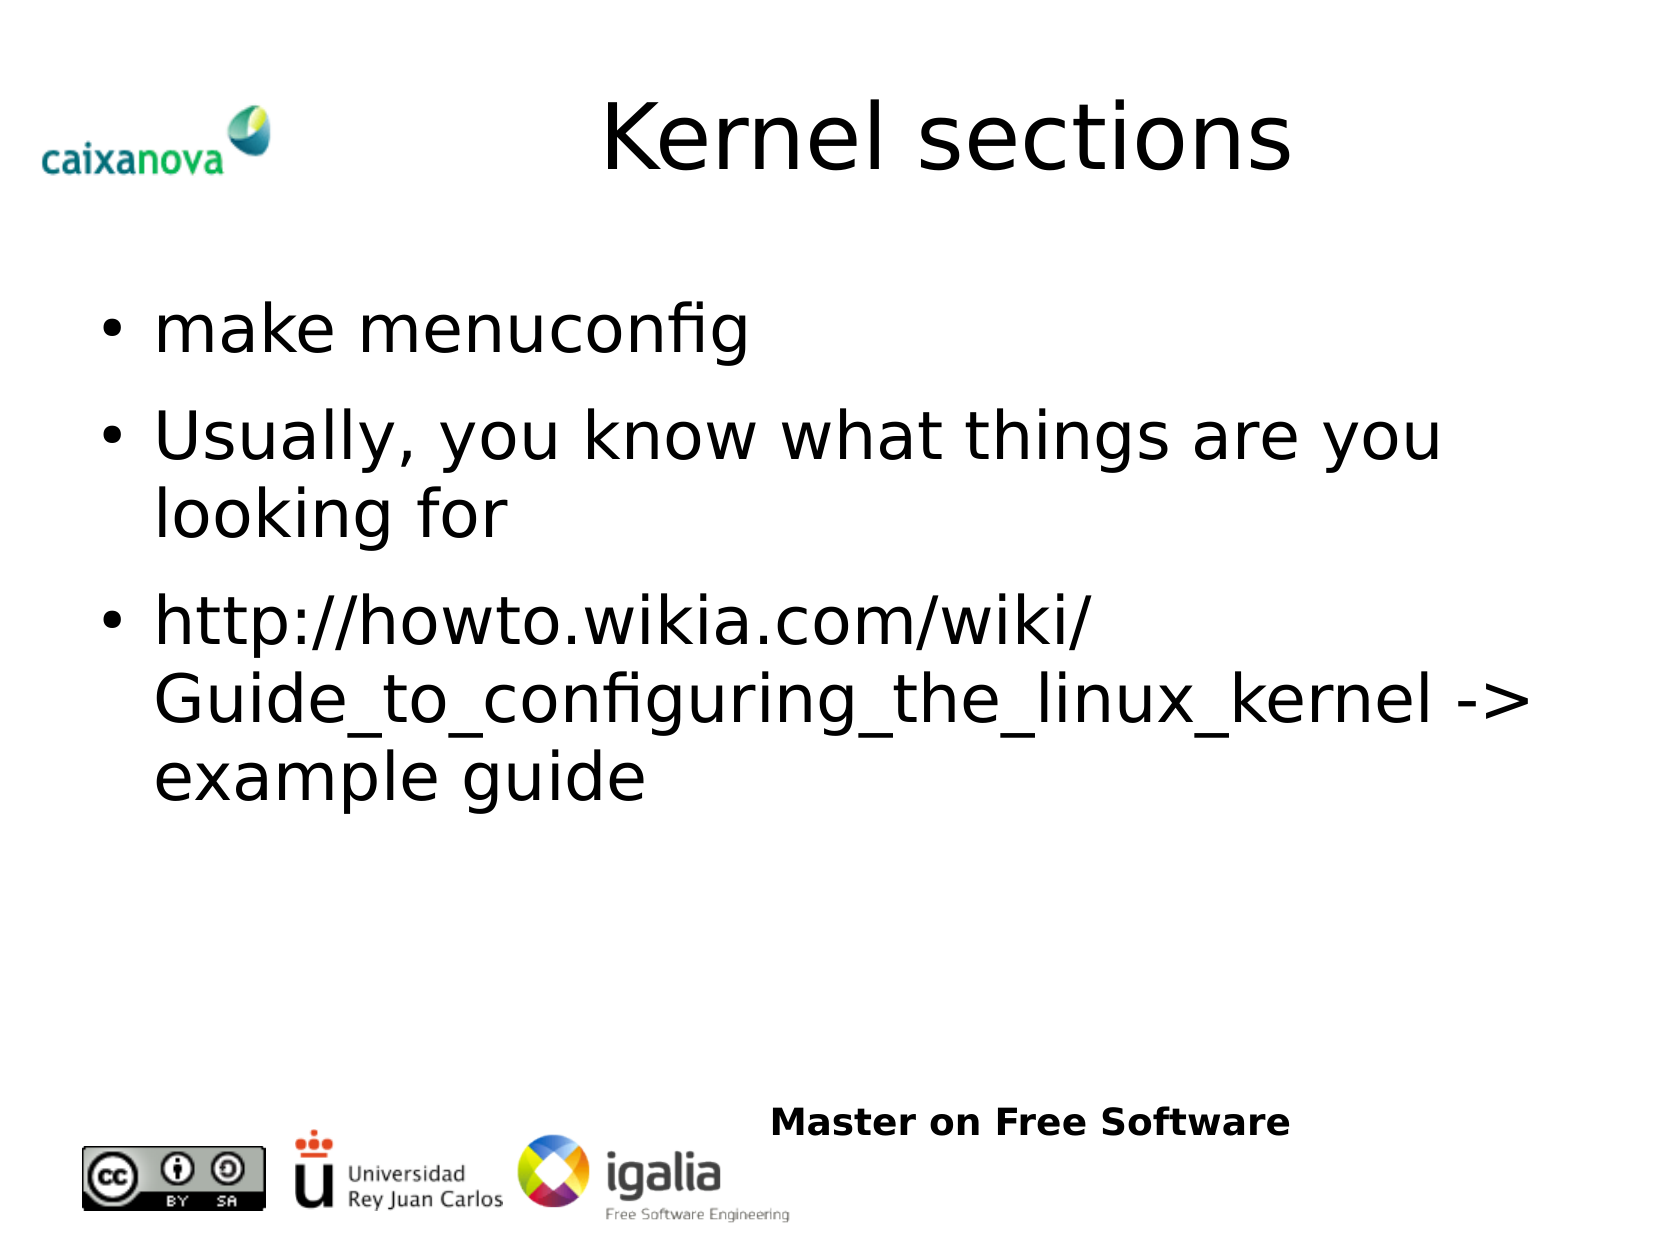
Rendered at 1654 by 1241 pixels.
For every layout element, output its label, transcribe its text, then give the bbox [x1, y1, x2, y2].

list make menuconfig Usually, you know what things are you looking for http://howto.wikia.com/wiki/Guide_to_configuring_the_linux_kernel -> example guide [82, 290, 1571, 1078]
picture [295, 1121, 811, 1235]
picture [82, 1146, 266, 1211]
picture [29, 73, 284, 207]
title Kernel sections [295, 38, 1601, 237]
